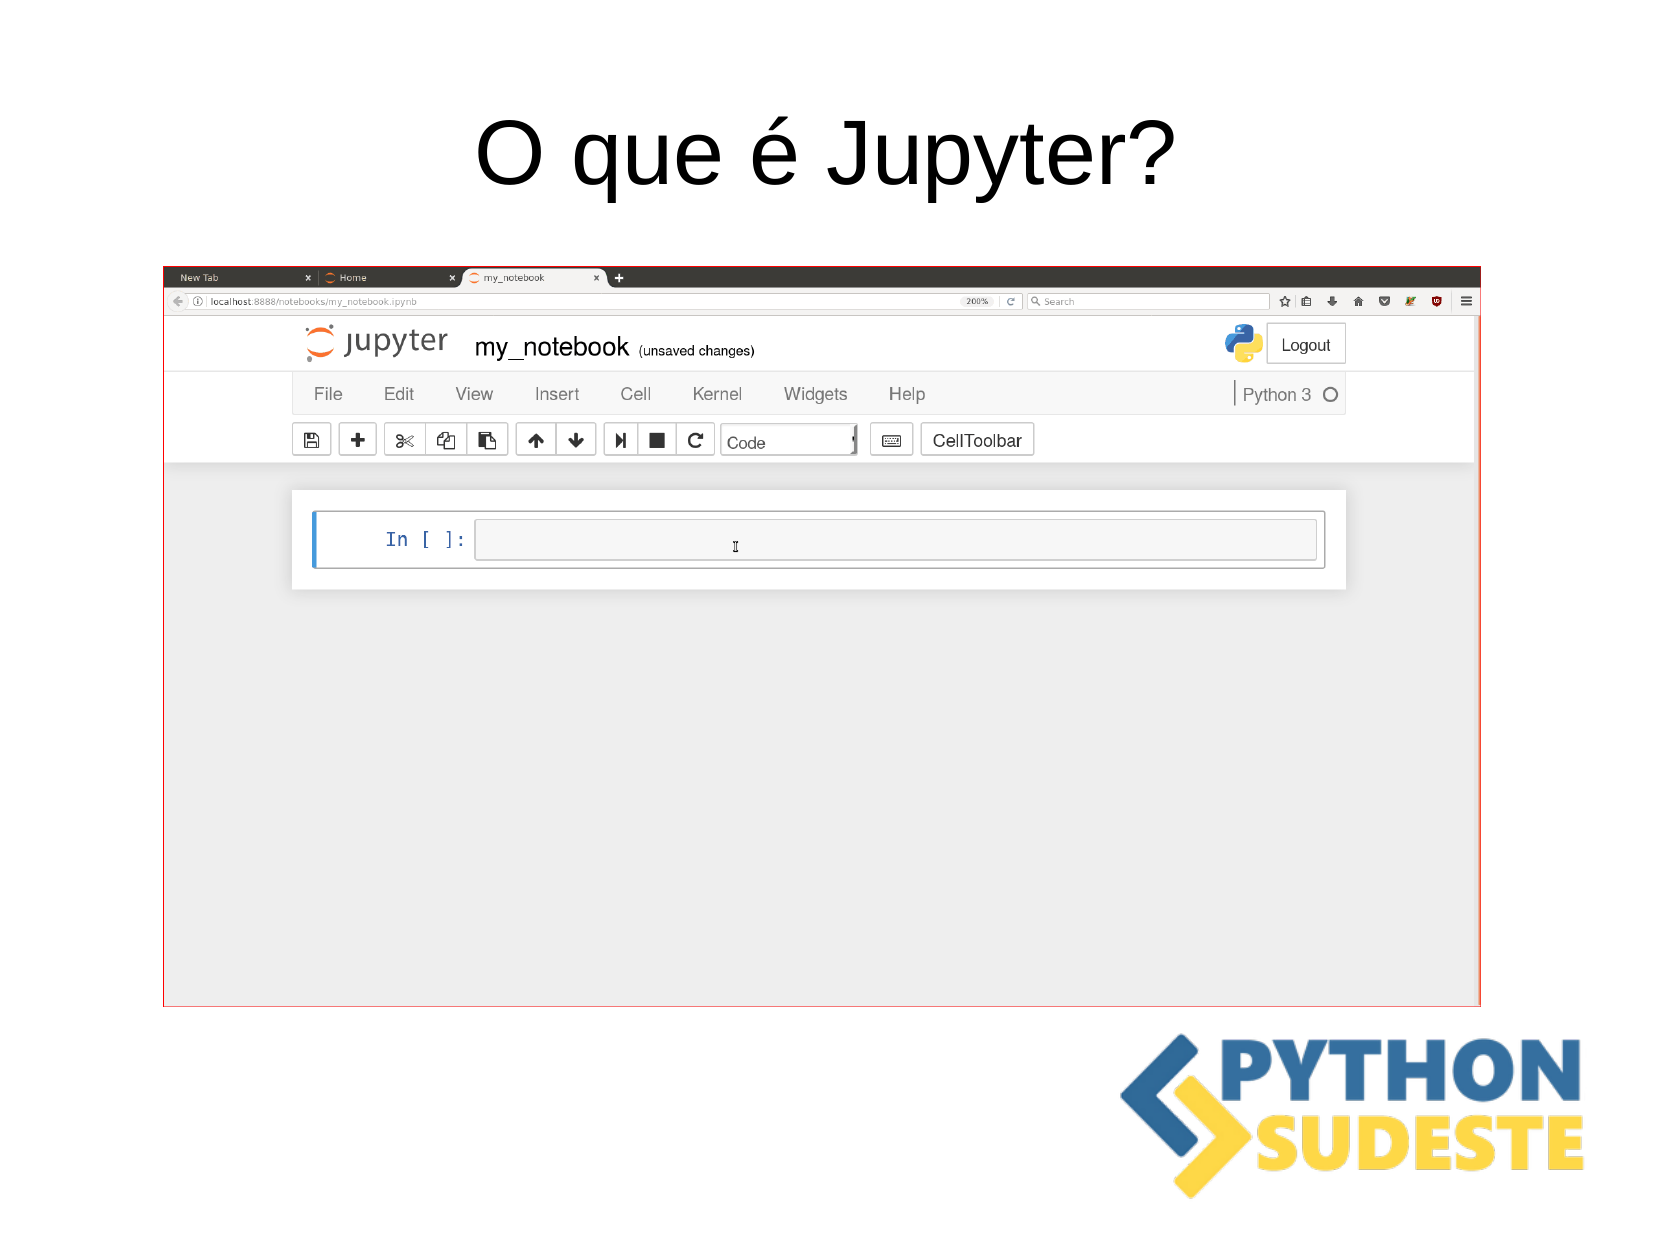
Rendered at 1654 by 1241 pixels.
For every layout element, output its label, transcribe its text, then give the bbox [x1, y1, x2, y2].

title O que é Jupyter? [82, 49, 1571, 257]
picture [163, 266, 1481, 1007]
picture [1118, 1032, 1654, 1203]
